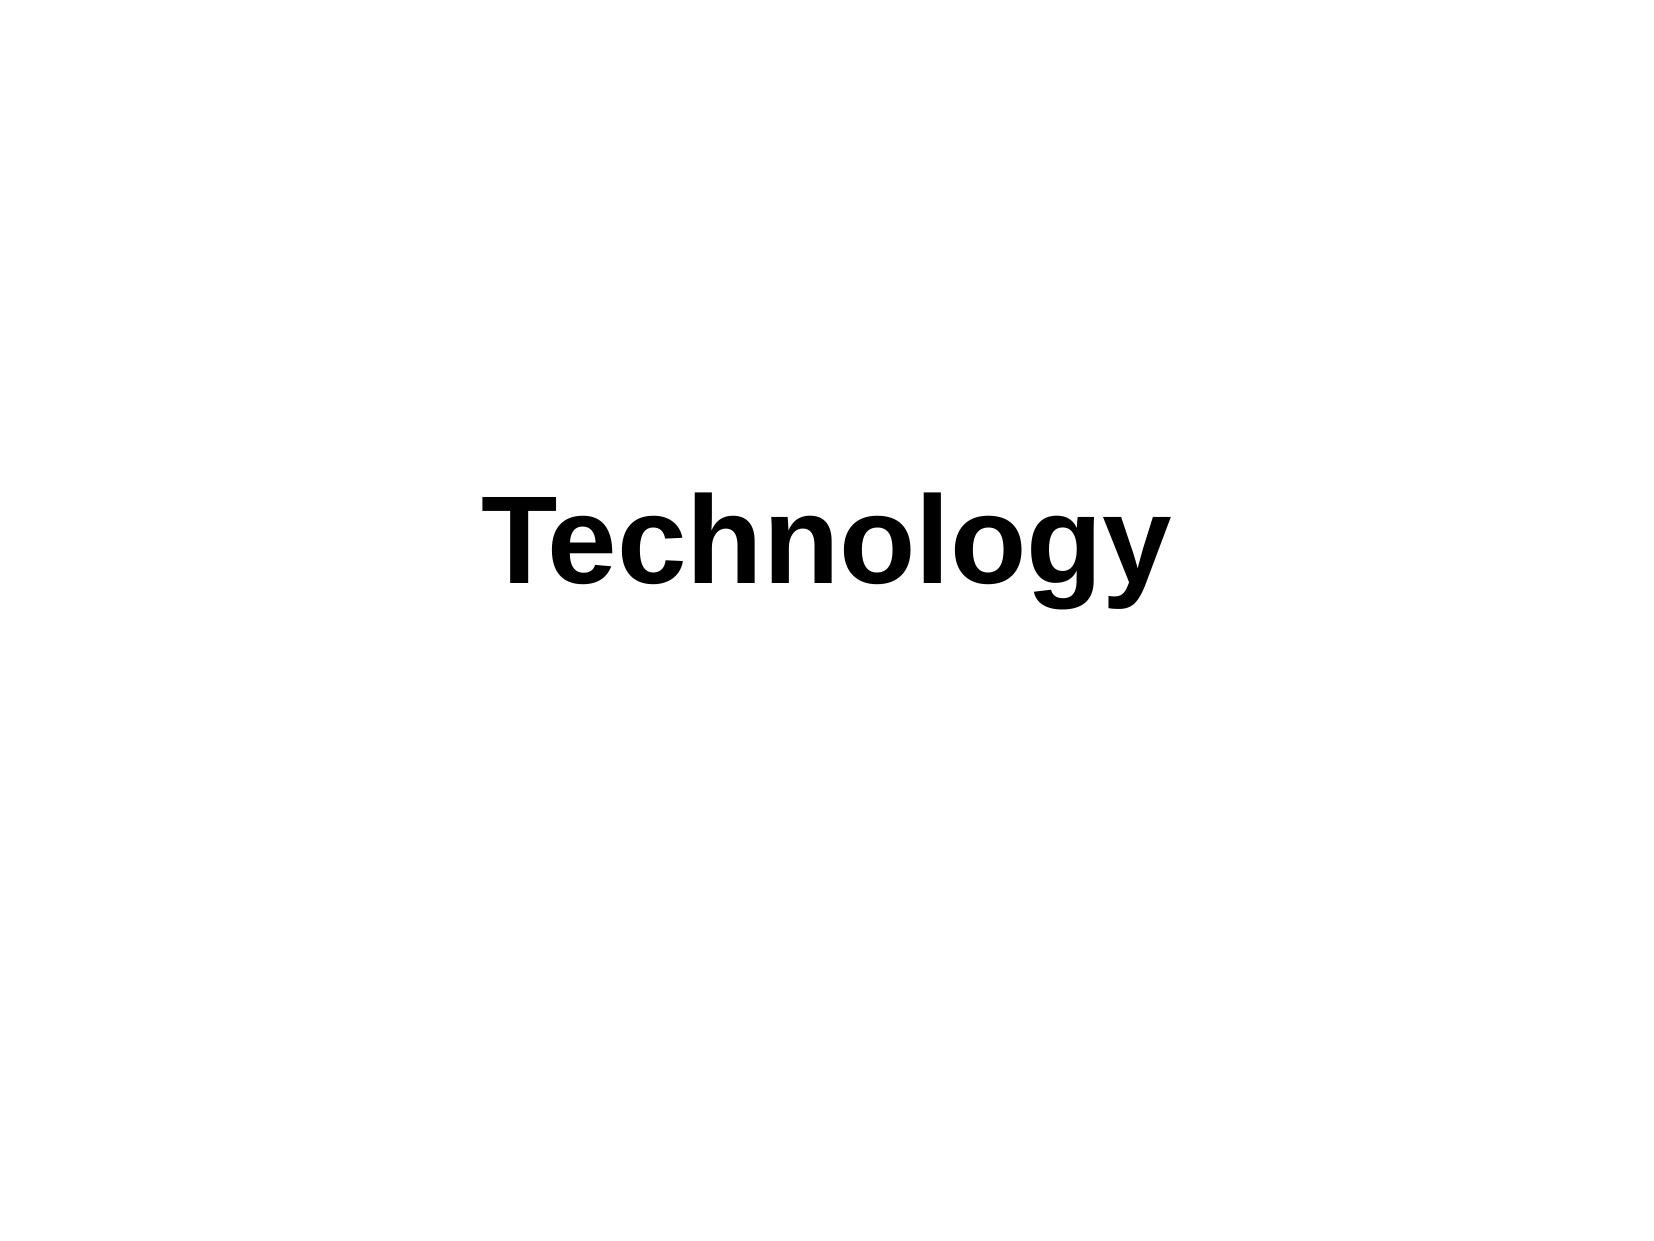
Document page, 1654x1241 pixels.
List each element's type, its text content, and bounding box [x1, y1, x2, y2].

subtitle Technology [82, 49, 1571, 1010]
